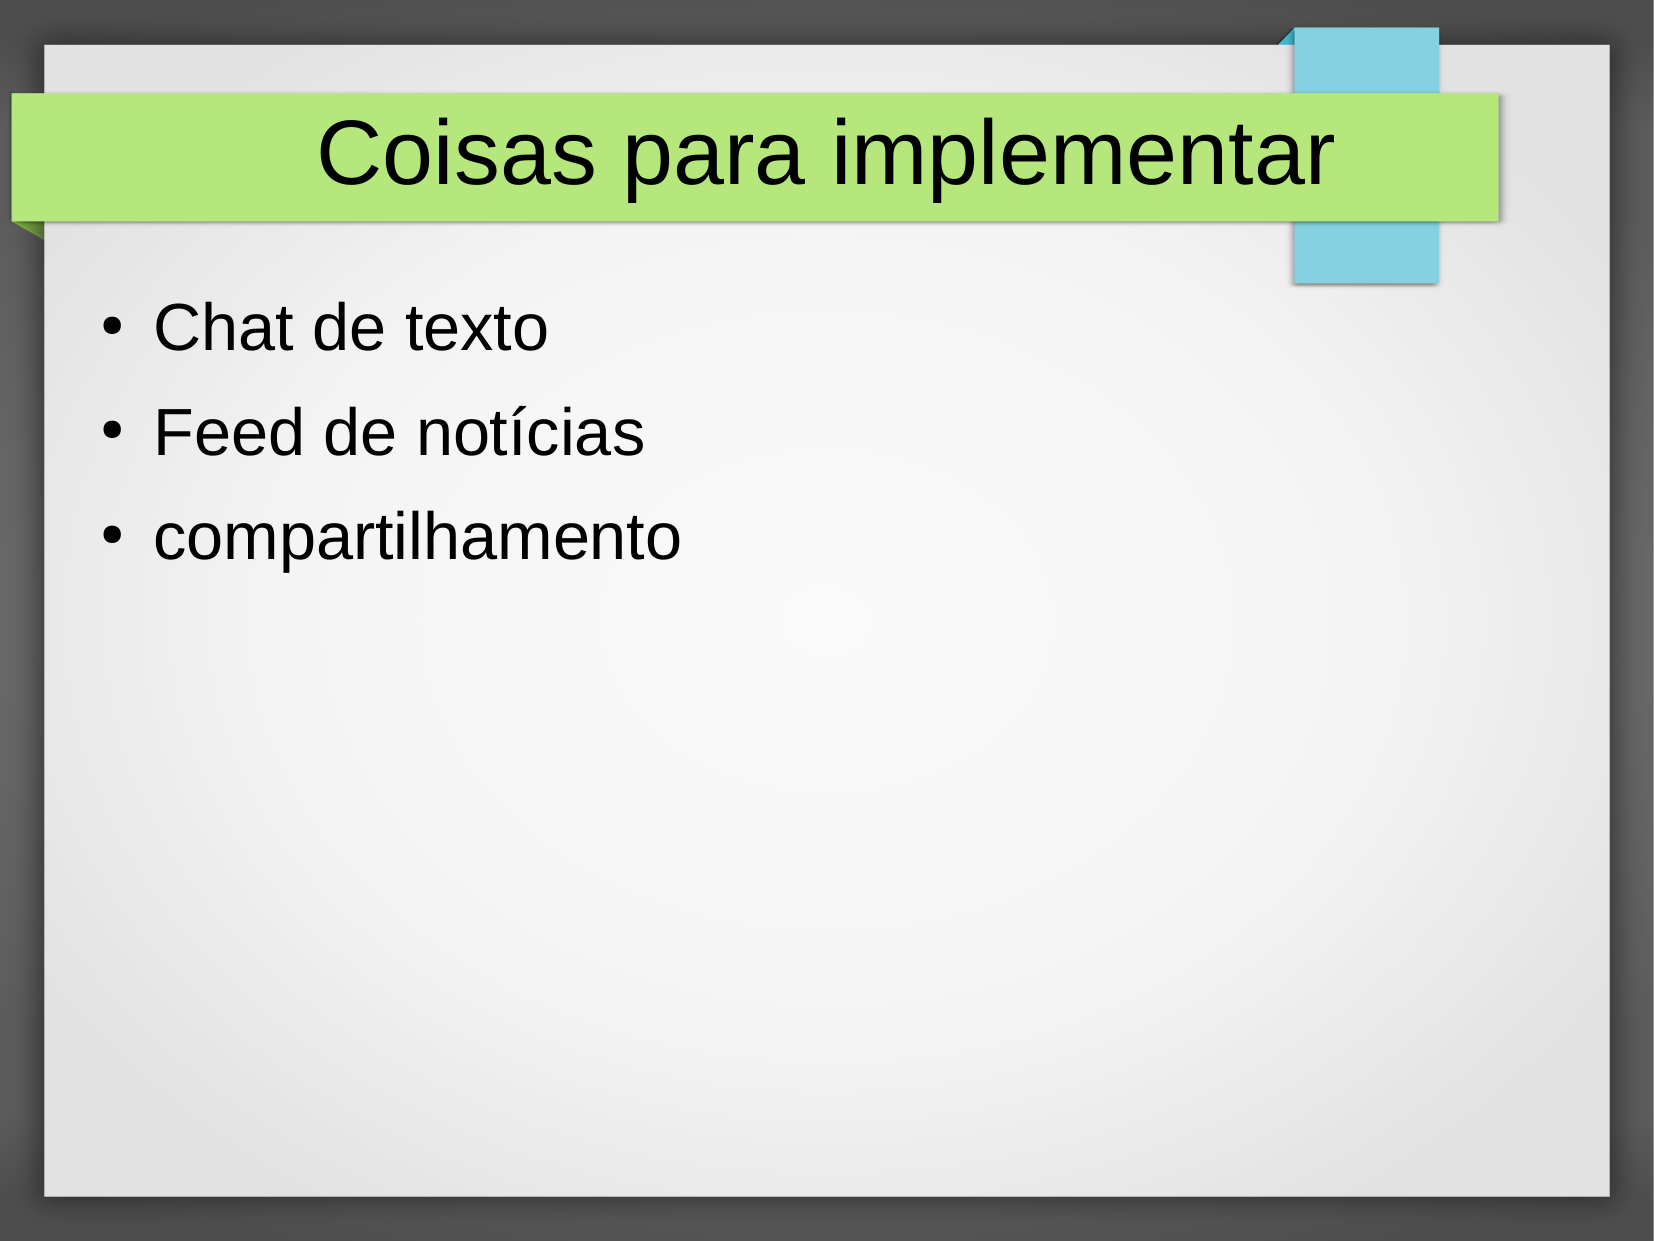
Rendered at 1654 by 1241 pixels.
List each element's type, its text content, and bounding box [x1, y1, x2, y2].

picture [0, 0, 1654, 1241]
list Chat de texto Feed de notícias compartilhamento [82, 290, 1571, 1010]
title Coisas para implementar [82, 49, 1571, 257]
